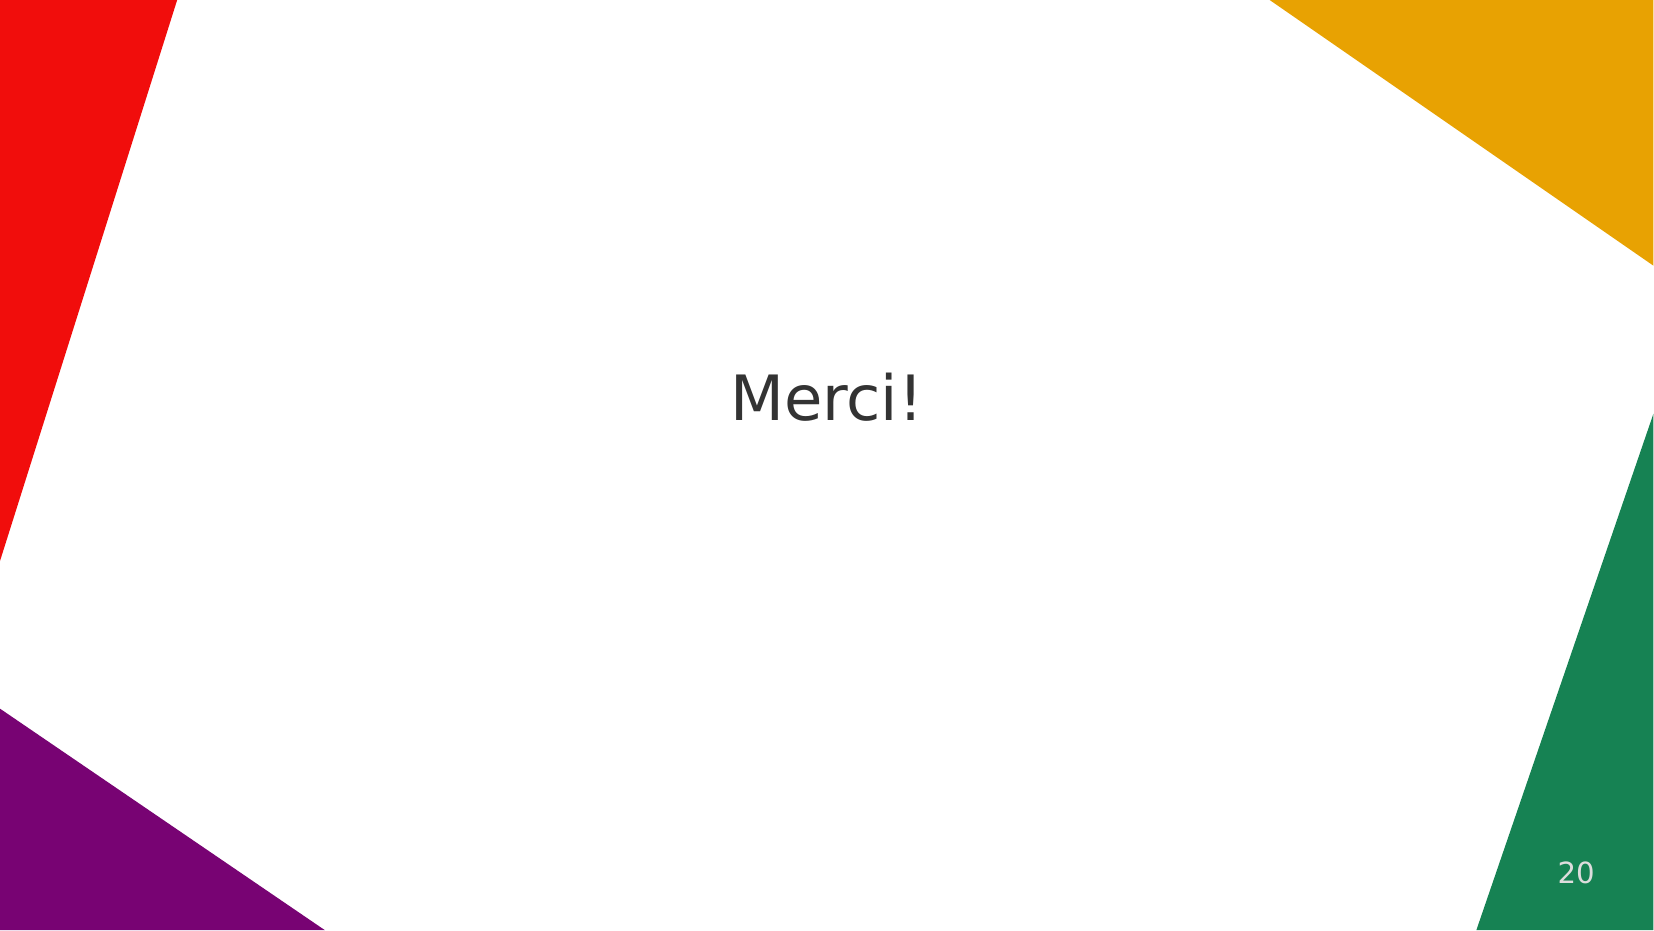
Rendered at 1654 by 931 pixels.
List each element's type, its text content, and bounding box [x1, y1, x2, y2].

title Merci! [118, 324, 1536, 473]
